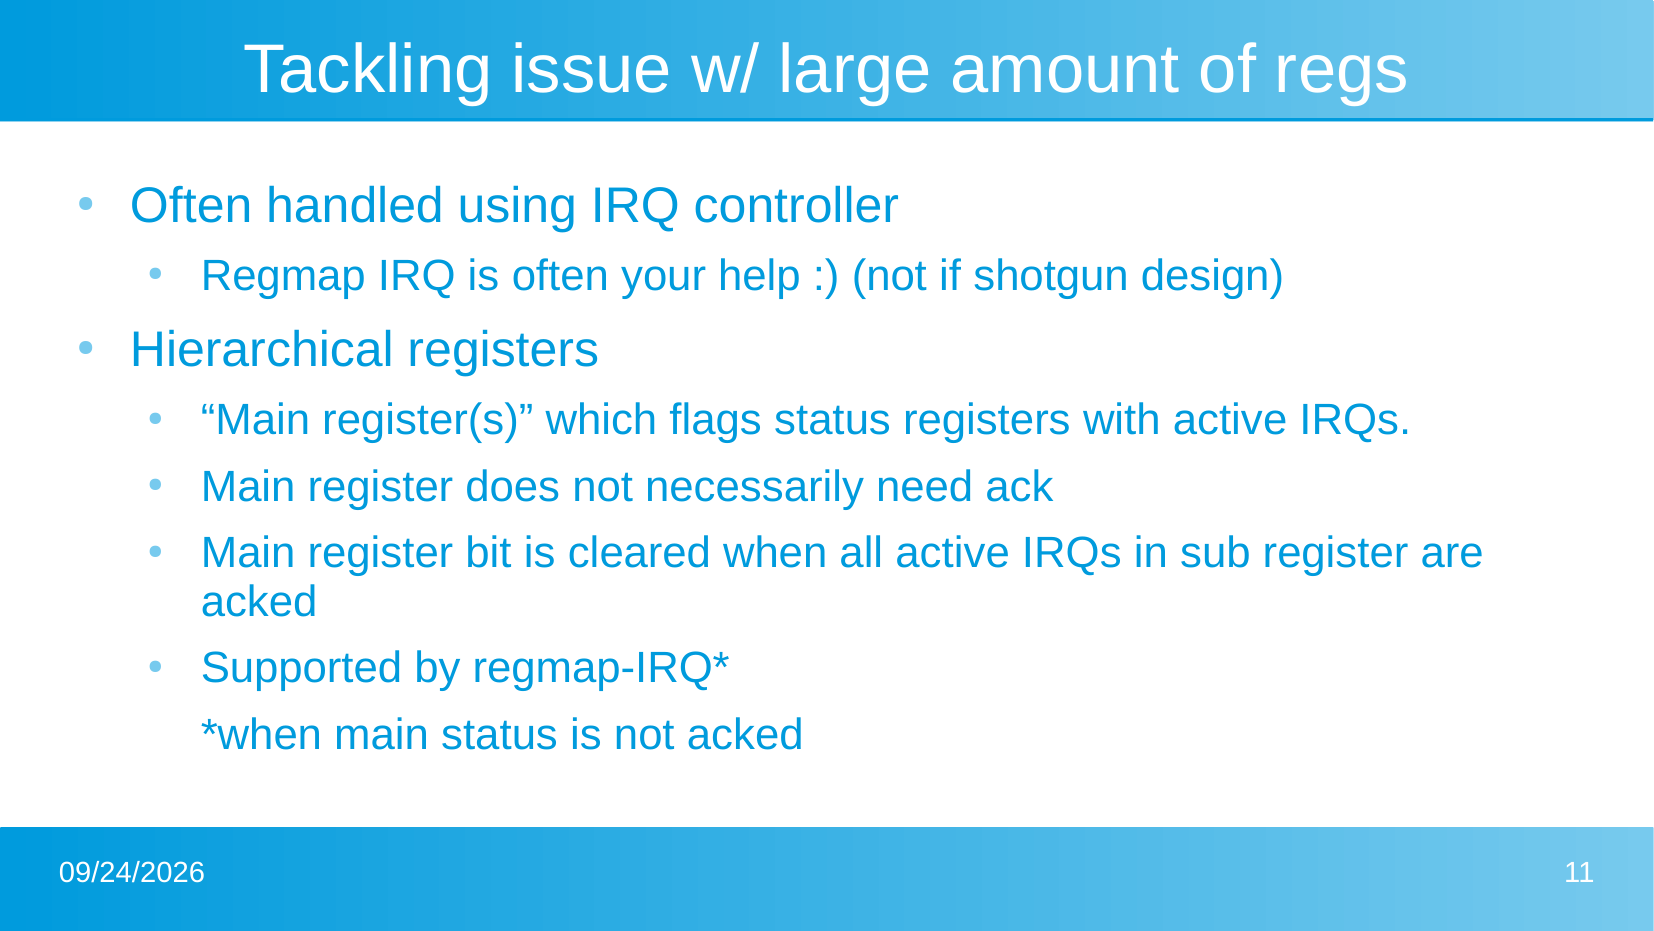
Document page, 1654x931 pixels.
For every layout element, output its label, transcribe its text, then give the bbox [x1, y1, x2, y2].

list Often handled using IRQ controller Regmap IRQ is often your help :) (not if shotgun design) Hierarchical registers “Main register(s)” which flags status registers with active IRQs. Main register does not necessarily need ack Main register bit is cleared when all active IRQs in sub register are acked Supported by regmap-IRQ* *when main status is not acked [59, 177, 1595, 768]
title Tackling issue w/ large amount of regs [59, 29, 1595, 108]
